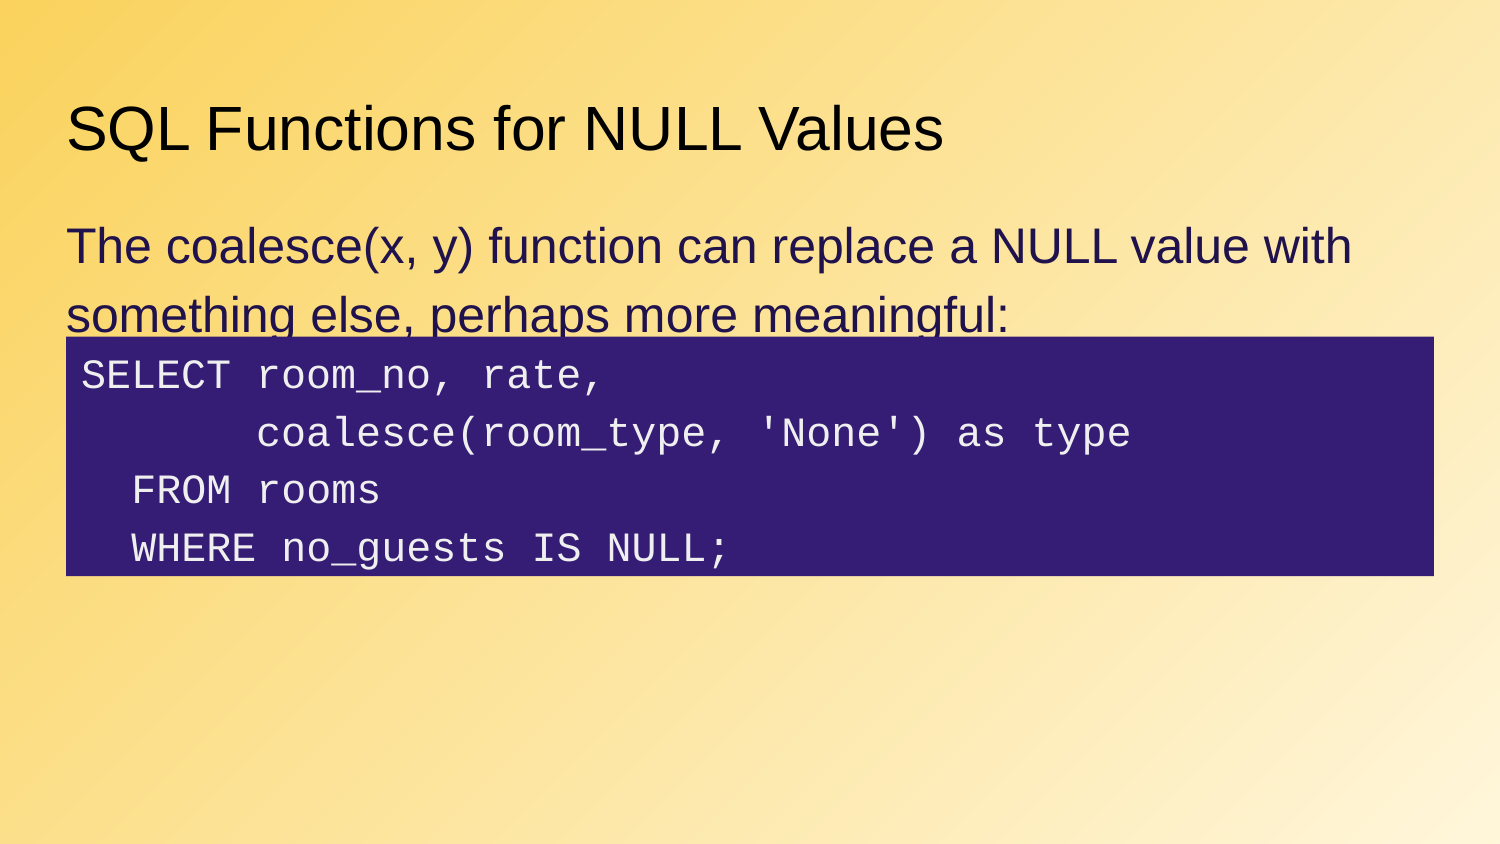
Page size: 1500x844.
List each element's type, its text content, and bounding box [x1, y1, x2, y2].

text_box SELECT room_no, rate, coalesce(room_type, 'None') as type FROM rooms WHERE no_guests IS NULL; [66, 336, 1434, 577]
title SQL Functions for NULL Values [51, 72, 1449, 167]
list The coalesce(x, y) function can replace a NULL value with something else, perhaps more meaningful: [51, 189, 1449, 750]
